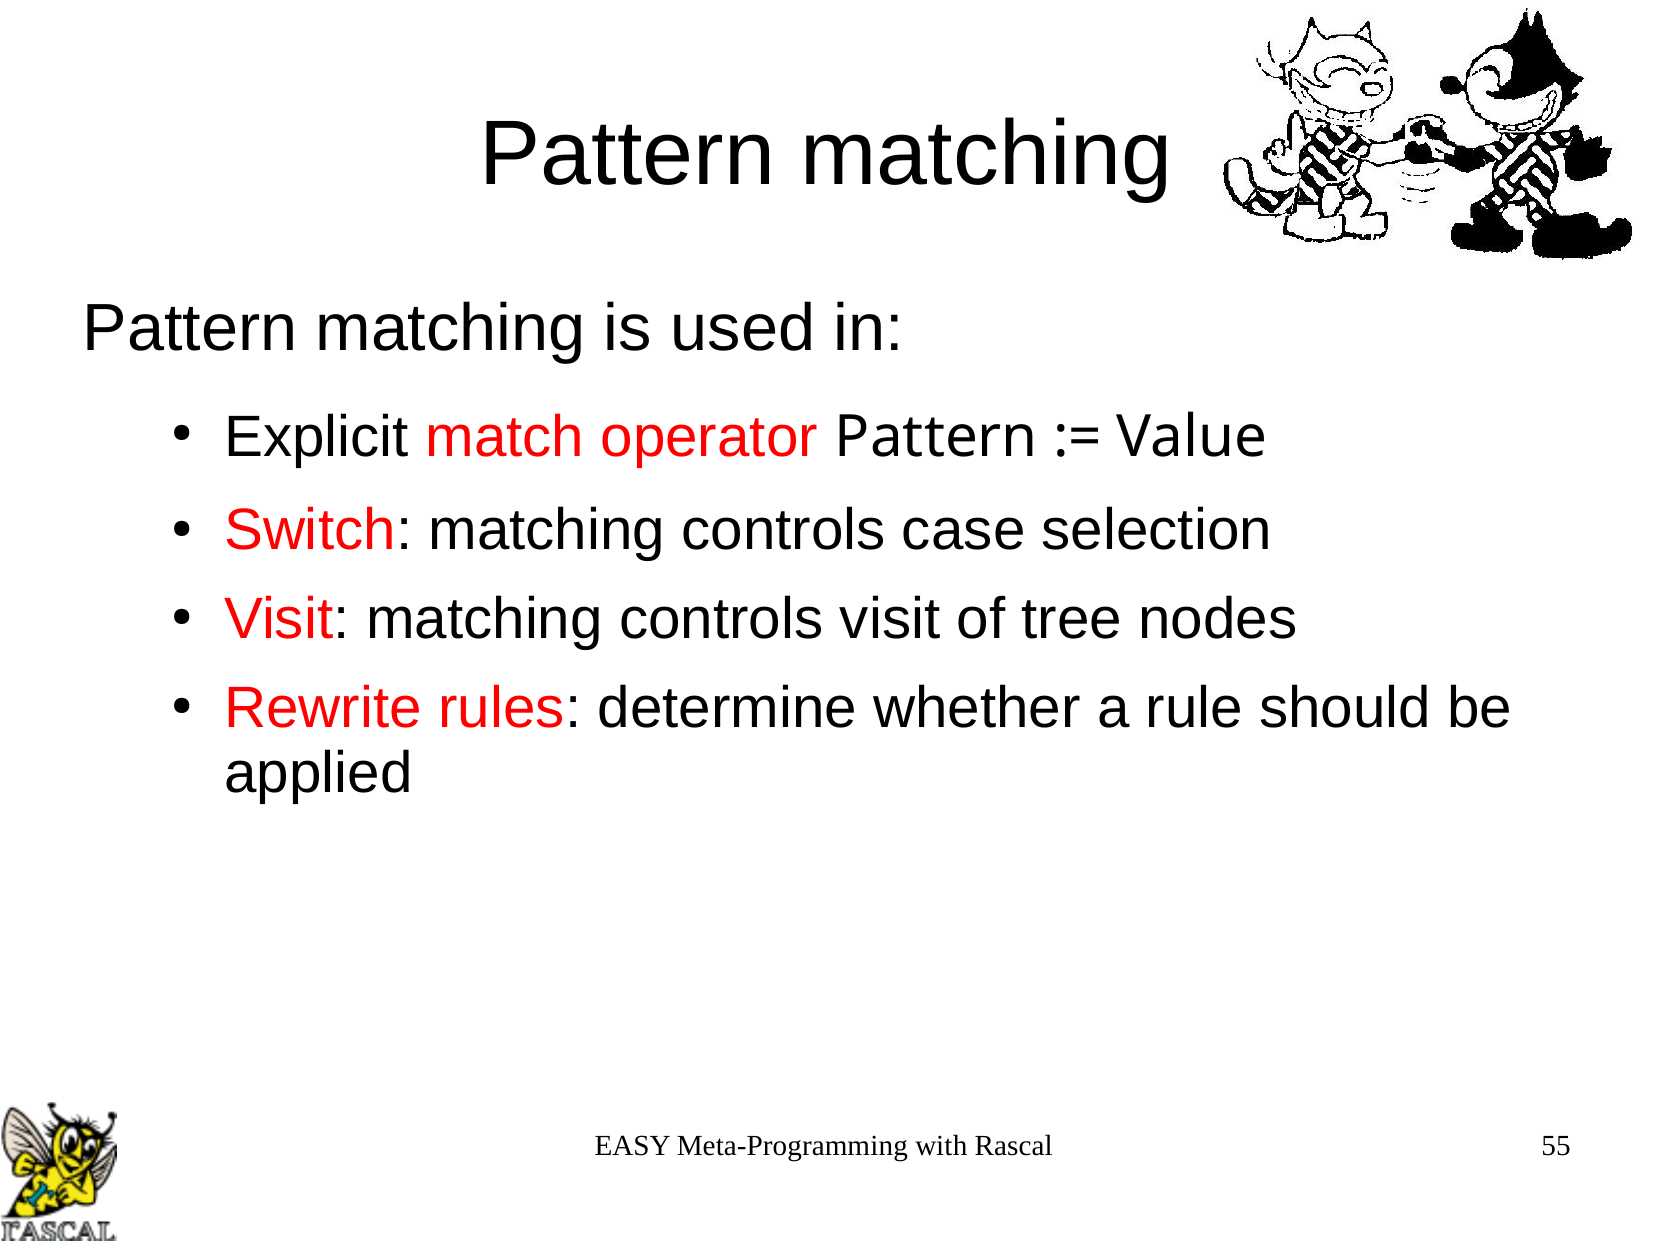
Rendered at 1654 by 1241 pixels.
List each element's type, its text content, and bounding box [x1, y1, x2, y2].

list Pattern matching is used in: Explicit match operator Pattern := Value Switch: matching controls case selection Visit: matching controls visit of tree nodes Rewrite rules: determine whether a rule should be applied [82, 290, 1571, 1109]
title Pattern matching [82, 49, 1214, 257]
picture [1214, 7, 1642, 271]
picture [0, 1102, 117, 1241]
